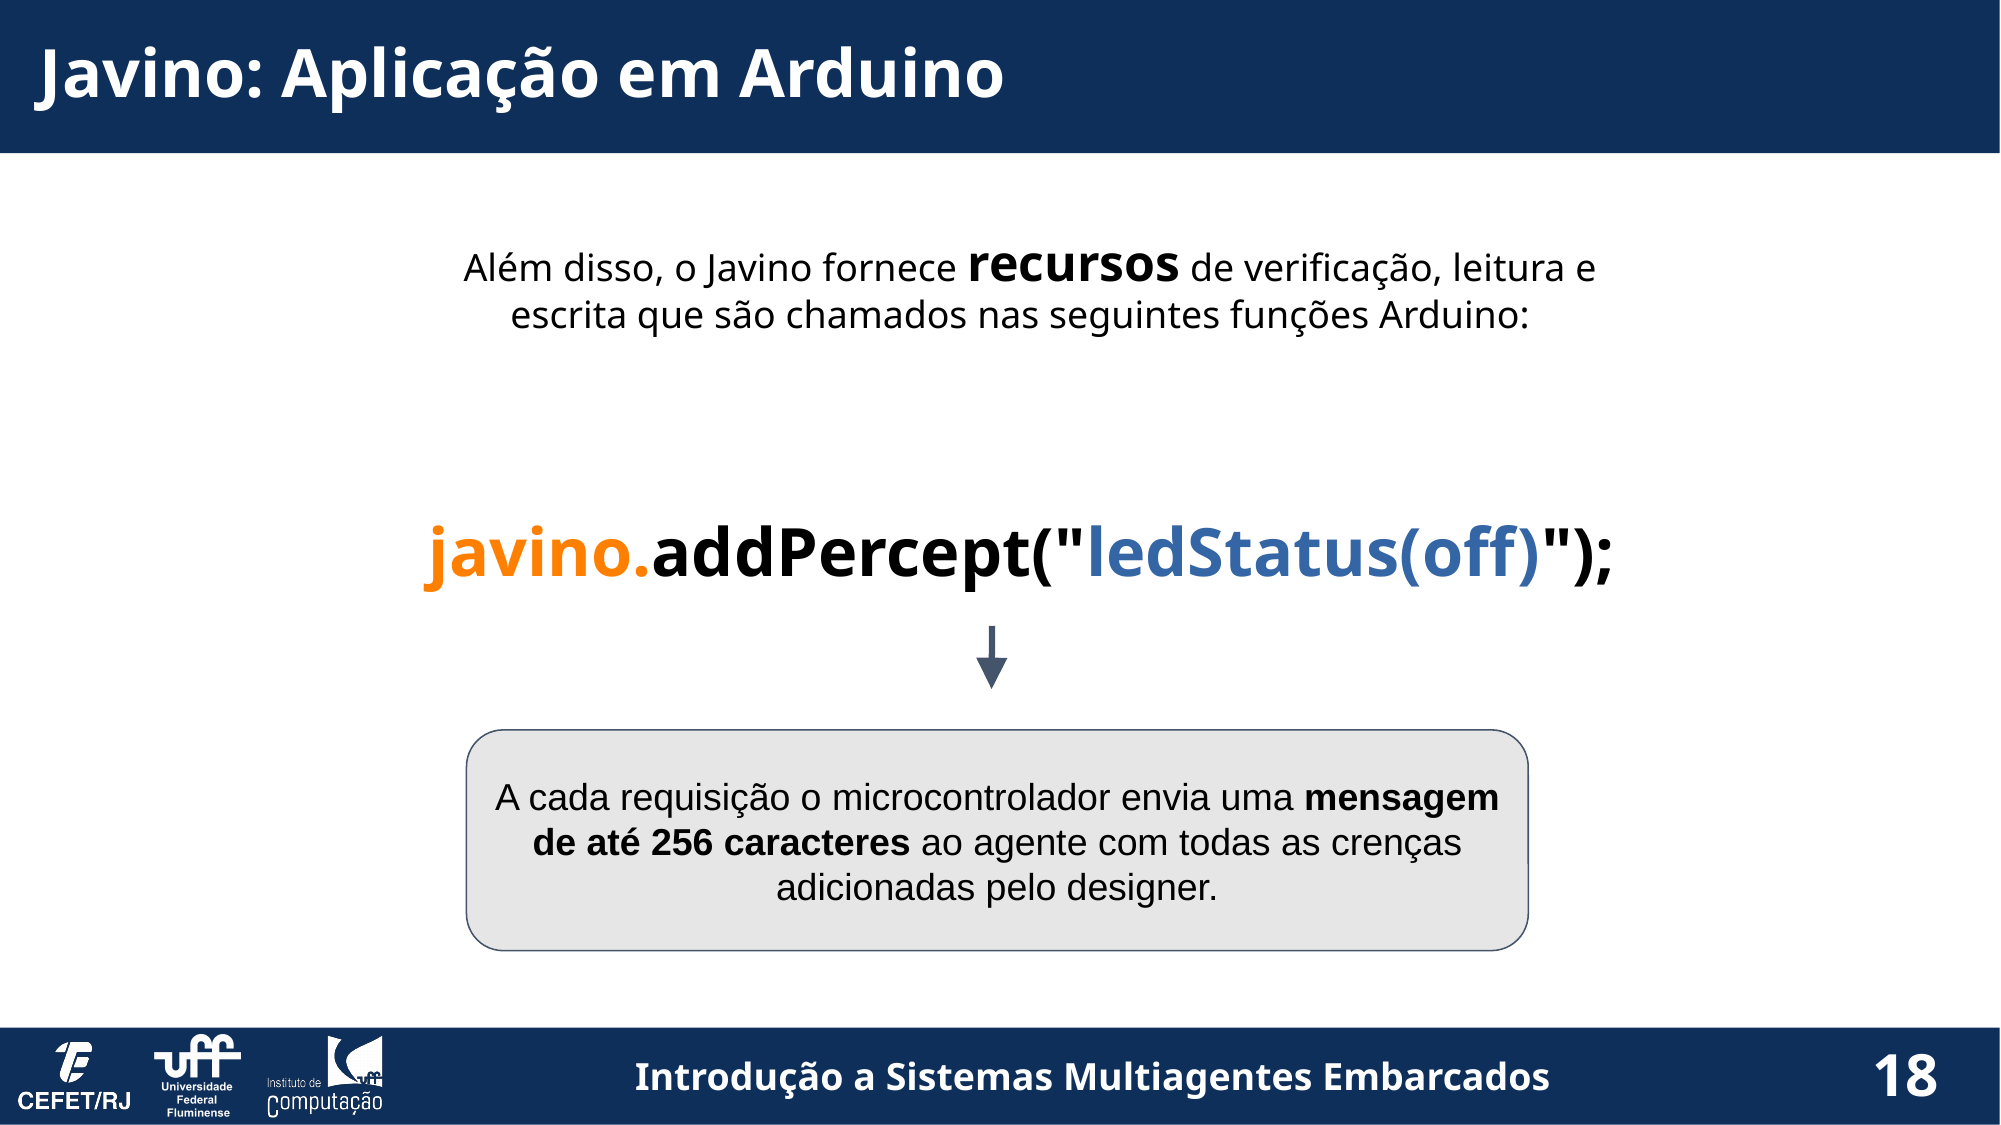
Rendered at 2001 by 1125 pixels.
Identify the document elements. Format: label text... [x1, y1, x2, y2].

picture [153, 1033, 242, 1122]
text_box Javino: Aplicação em Arduino [25, 23, 2000, 119]
picture [18, 1021, 130, 1125]
picture [265, 1033, 384, 1118]
text_box A cada requisição o microcontrolador envia uma mensagem de até 256 caracteres ao agente com todas as crenças adicionadas pelo designer. [466, 729, 1529, 951]
text_box Além disso, o Javino fornece recursos de verificação, leitura e escrita que são chamados nas seguintes funções Arduino: [391, 224, 1670, 357]
text_box javino.addPercept("ledStatus(off)"); [414, 501, 1647, 597]
